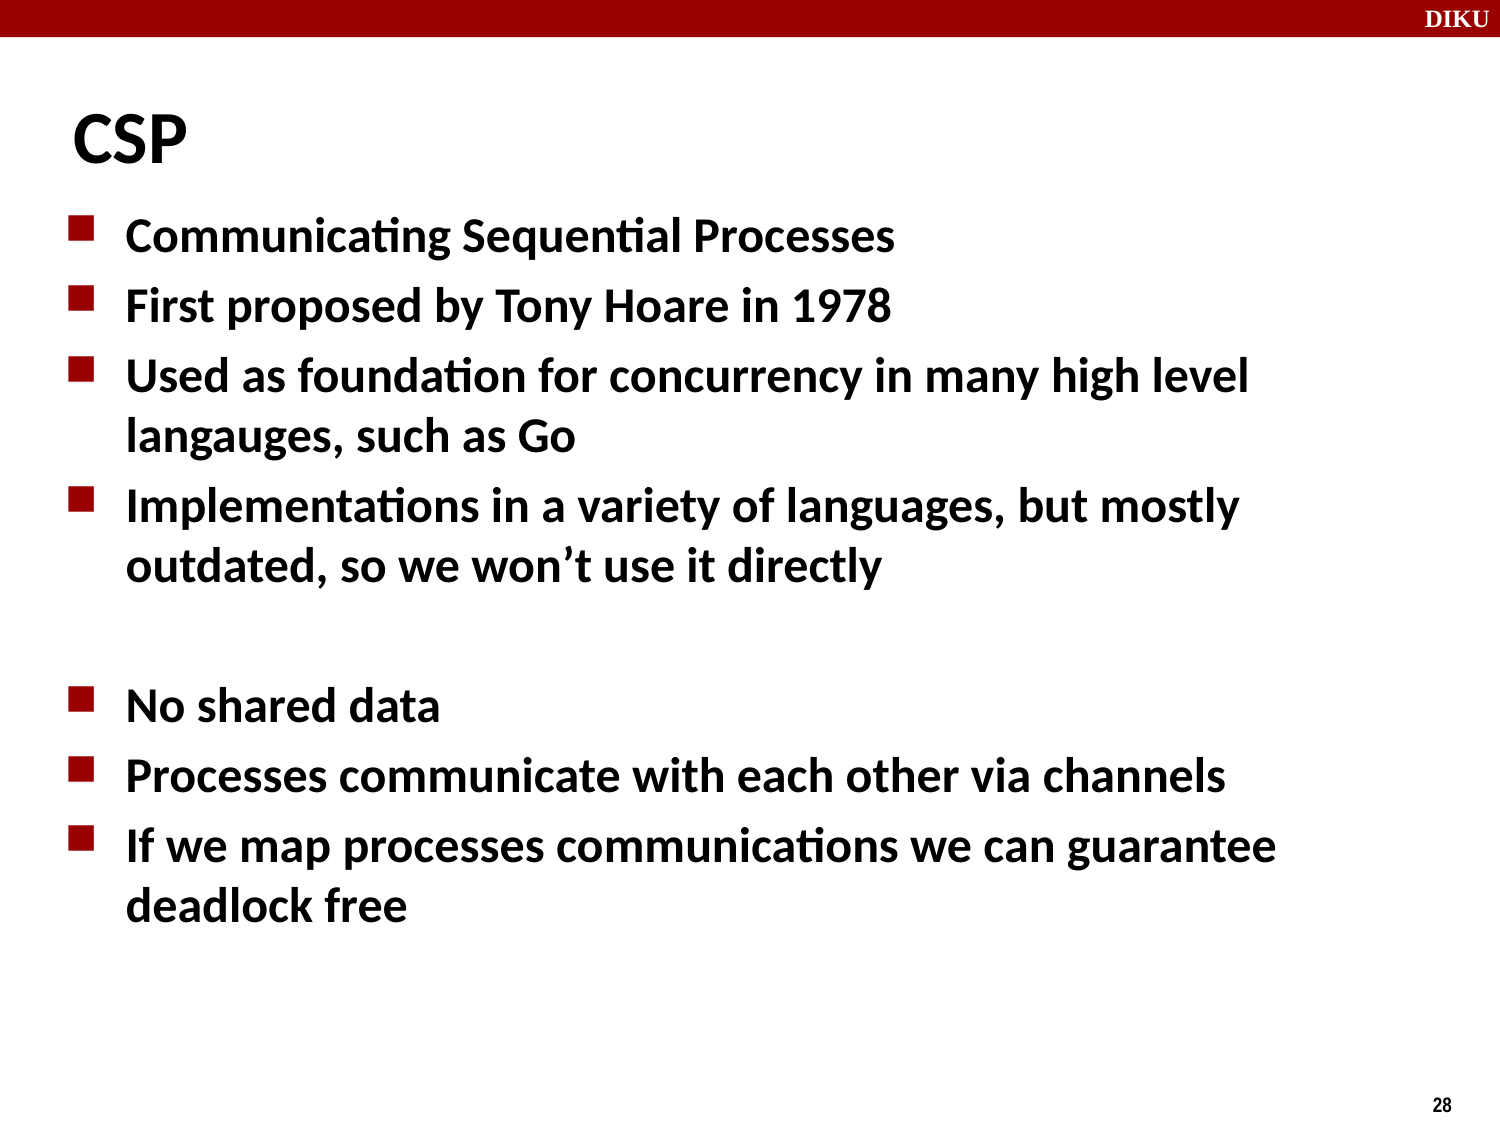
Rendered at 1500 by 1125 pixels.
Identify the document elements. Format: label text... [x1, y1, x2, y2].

text_box CSP [58, 71, 1304, 195]
text_box Communicating Sequential Processes First proposed by Tony Hoare in 1978 Used as foundation for concurrency in many high level langauges, such as Go Implementations in a variety of languages, but mostly outdated, so we won’t use it directly No shared data Processes communicate with each other via channels If we map processes communications we can guarantee deadlock free [54, 195, 1400, 619]
